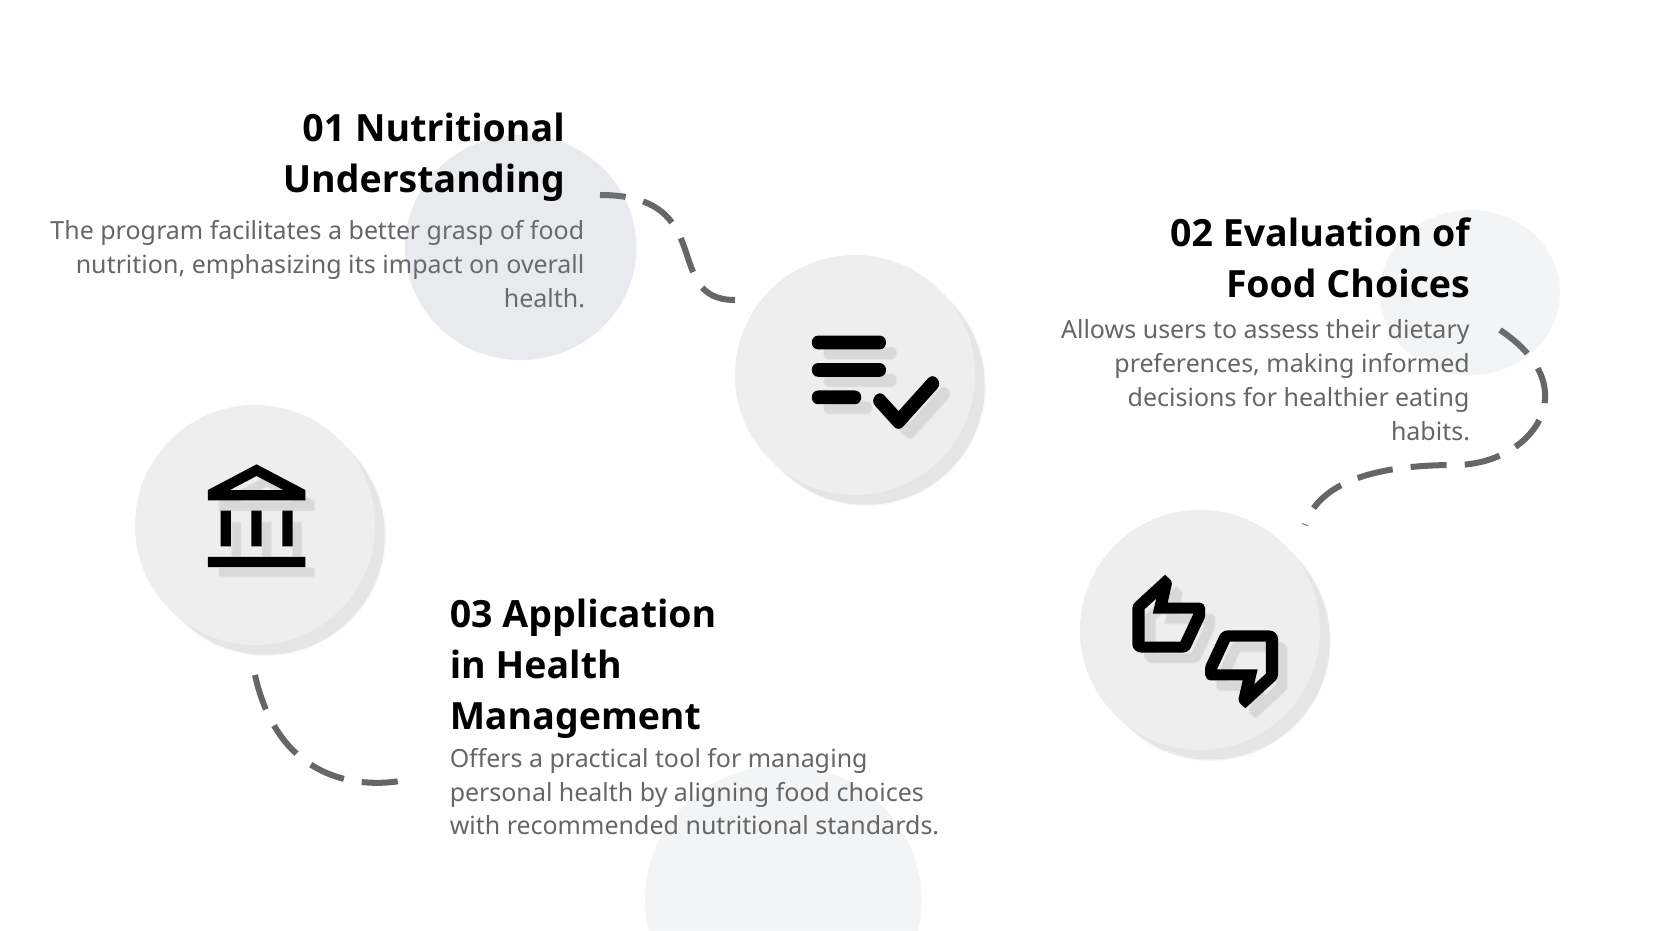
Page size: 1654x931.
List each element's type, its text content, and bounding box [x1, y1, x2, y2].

picture [1129, 572, 1282, 712]
picture [796, 291, 952, 463]
text_box Offers a practical tool for managing personal health by aligning food choices with recommended nutritional standards. [435, 732, 991, 856]
text_box [405, 150, 637, 361]
text_box 01 Nutritional Understanding [167, 93, 580, 211]
text_box The program facilitates a better grasp of food nutrition, emphasizing its impact on overall health. [29, 205, 601, 367]
text_box 03 Application in Health Management [435, 580, 766, 748]
picture [195, 456, 324, 586]
text_box 02 Evaluation of Food Choices [1155, 199, 1486, 316]
text_box Allows users to assess their dietary preferences, making informed decisions for healthier eating habits. [1035, 304, 1486, 456]
